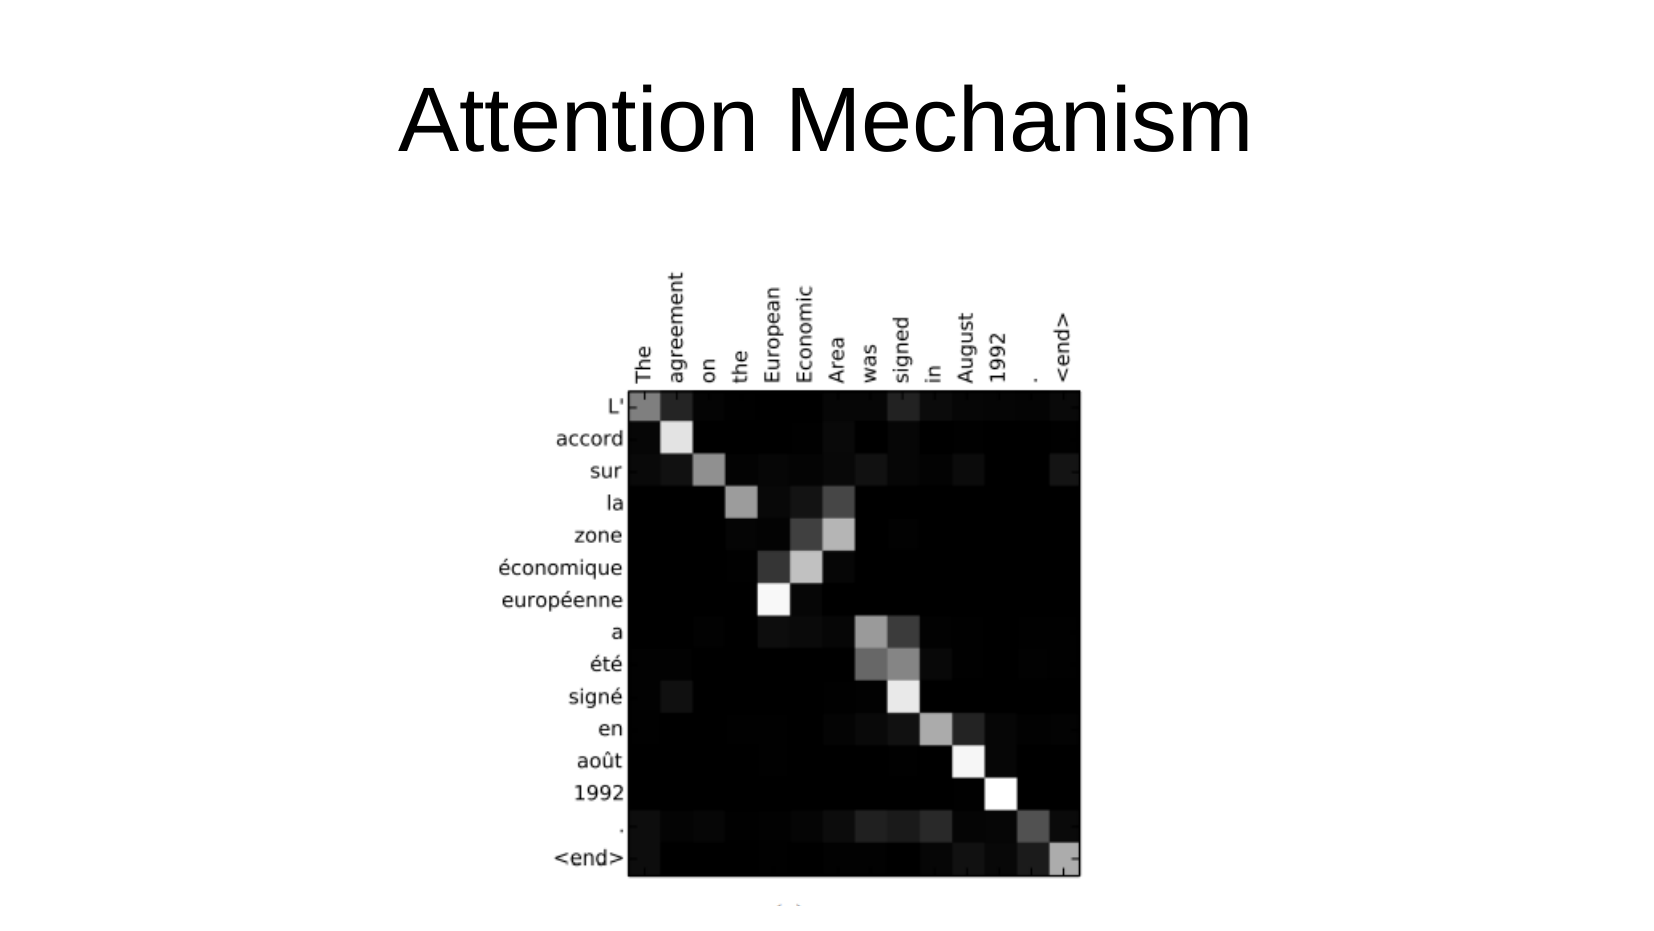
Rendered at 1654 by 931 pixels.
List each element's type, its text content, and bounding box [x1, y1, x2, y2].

picture [484, 248, 1111, 906]
title Attention Mechanism [82, 37, 1571, 193]
